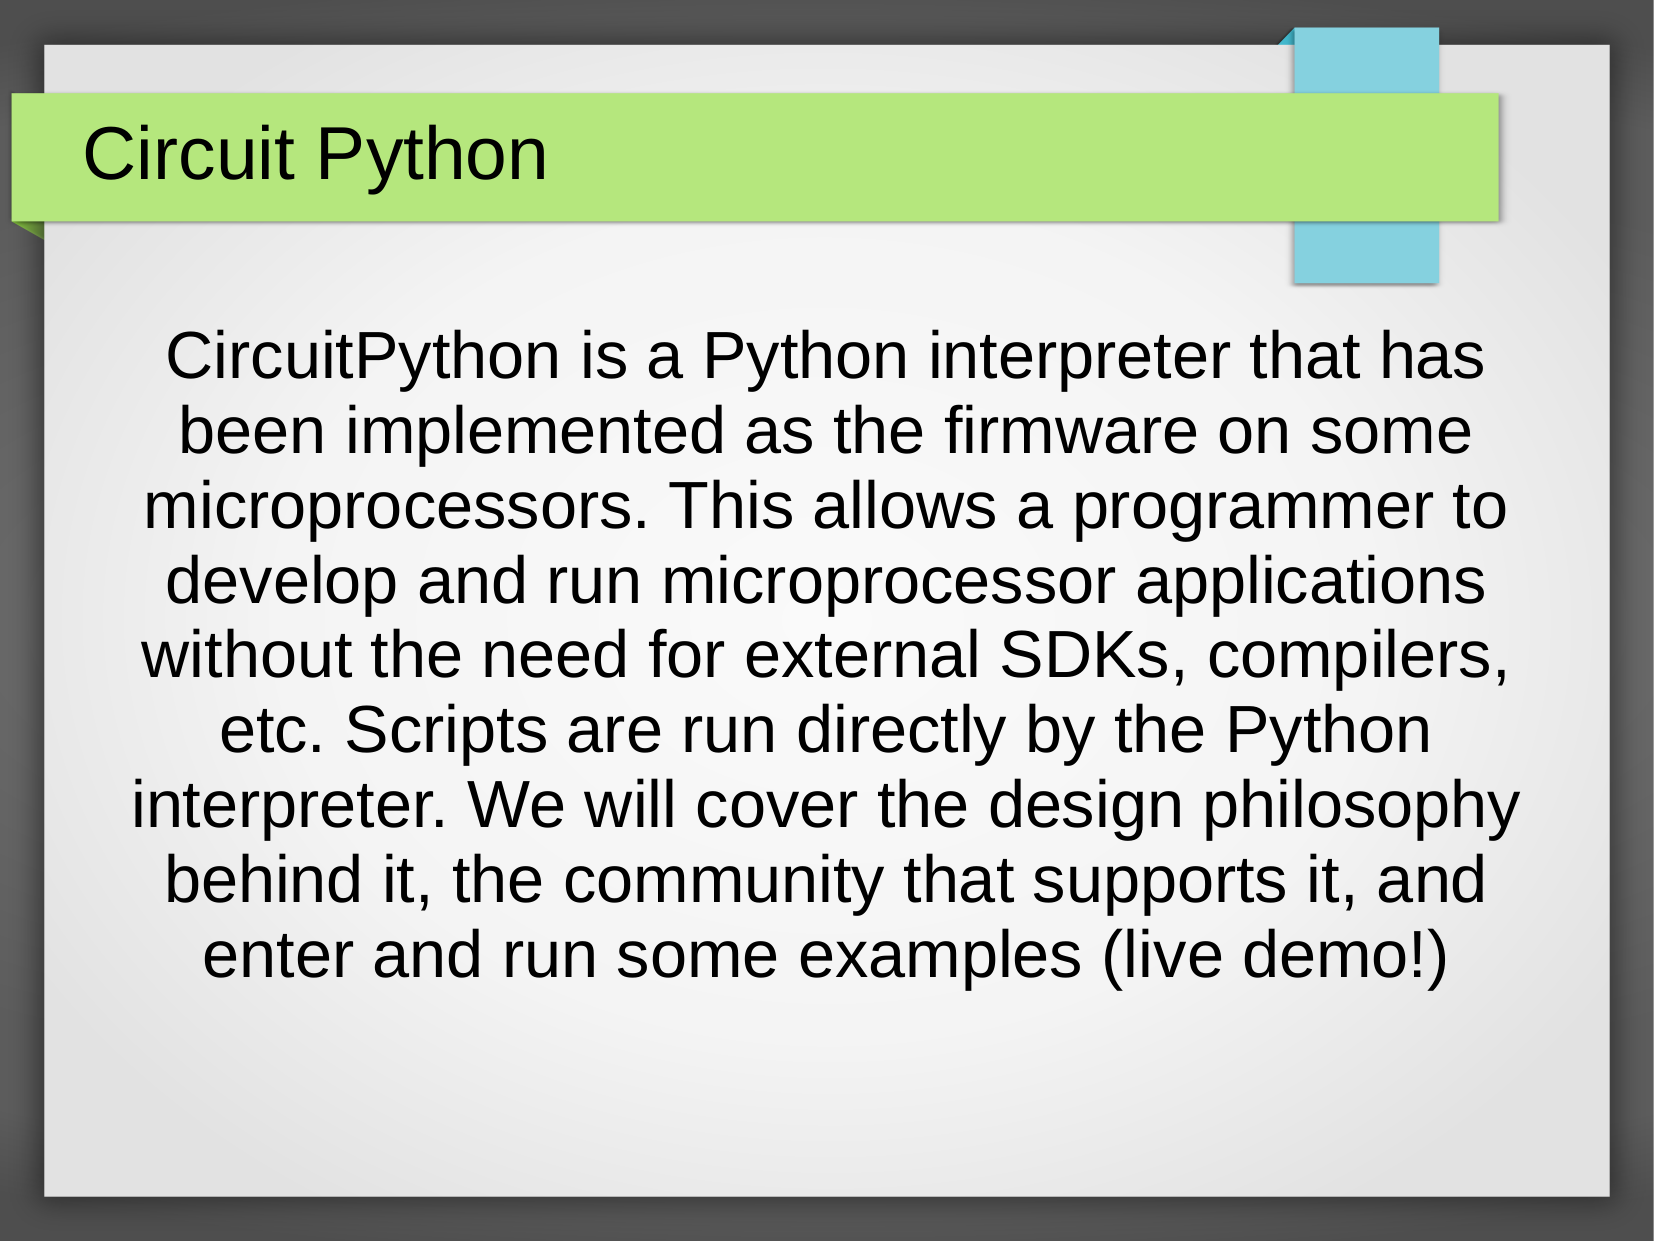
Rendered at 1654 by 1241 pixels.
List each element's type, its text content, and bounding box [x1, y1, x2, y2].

title Circuit Python [82, 94, 1264, 213]
picture [0, 0, 1654, 1241]
subtitle CircuitPython is a Python interpreter that has been implemented as the firmware on some microprocessors. This allows a programmer to develop and run microprocessor applications without the need for external SDKs, compilers, etc. Scripts are run directly by the Python interpreter. We will cover the design philosophy behind it, the community that supports it, and enter and run some examples (live demo!) [82, 295, 1571, 1015]
